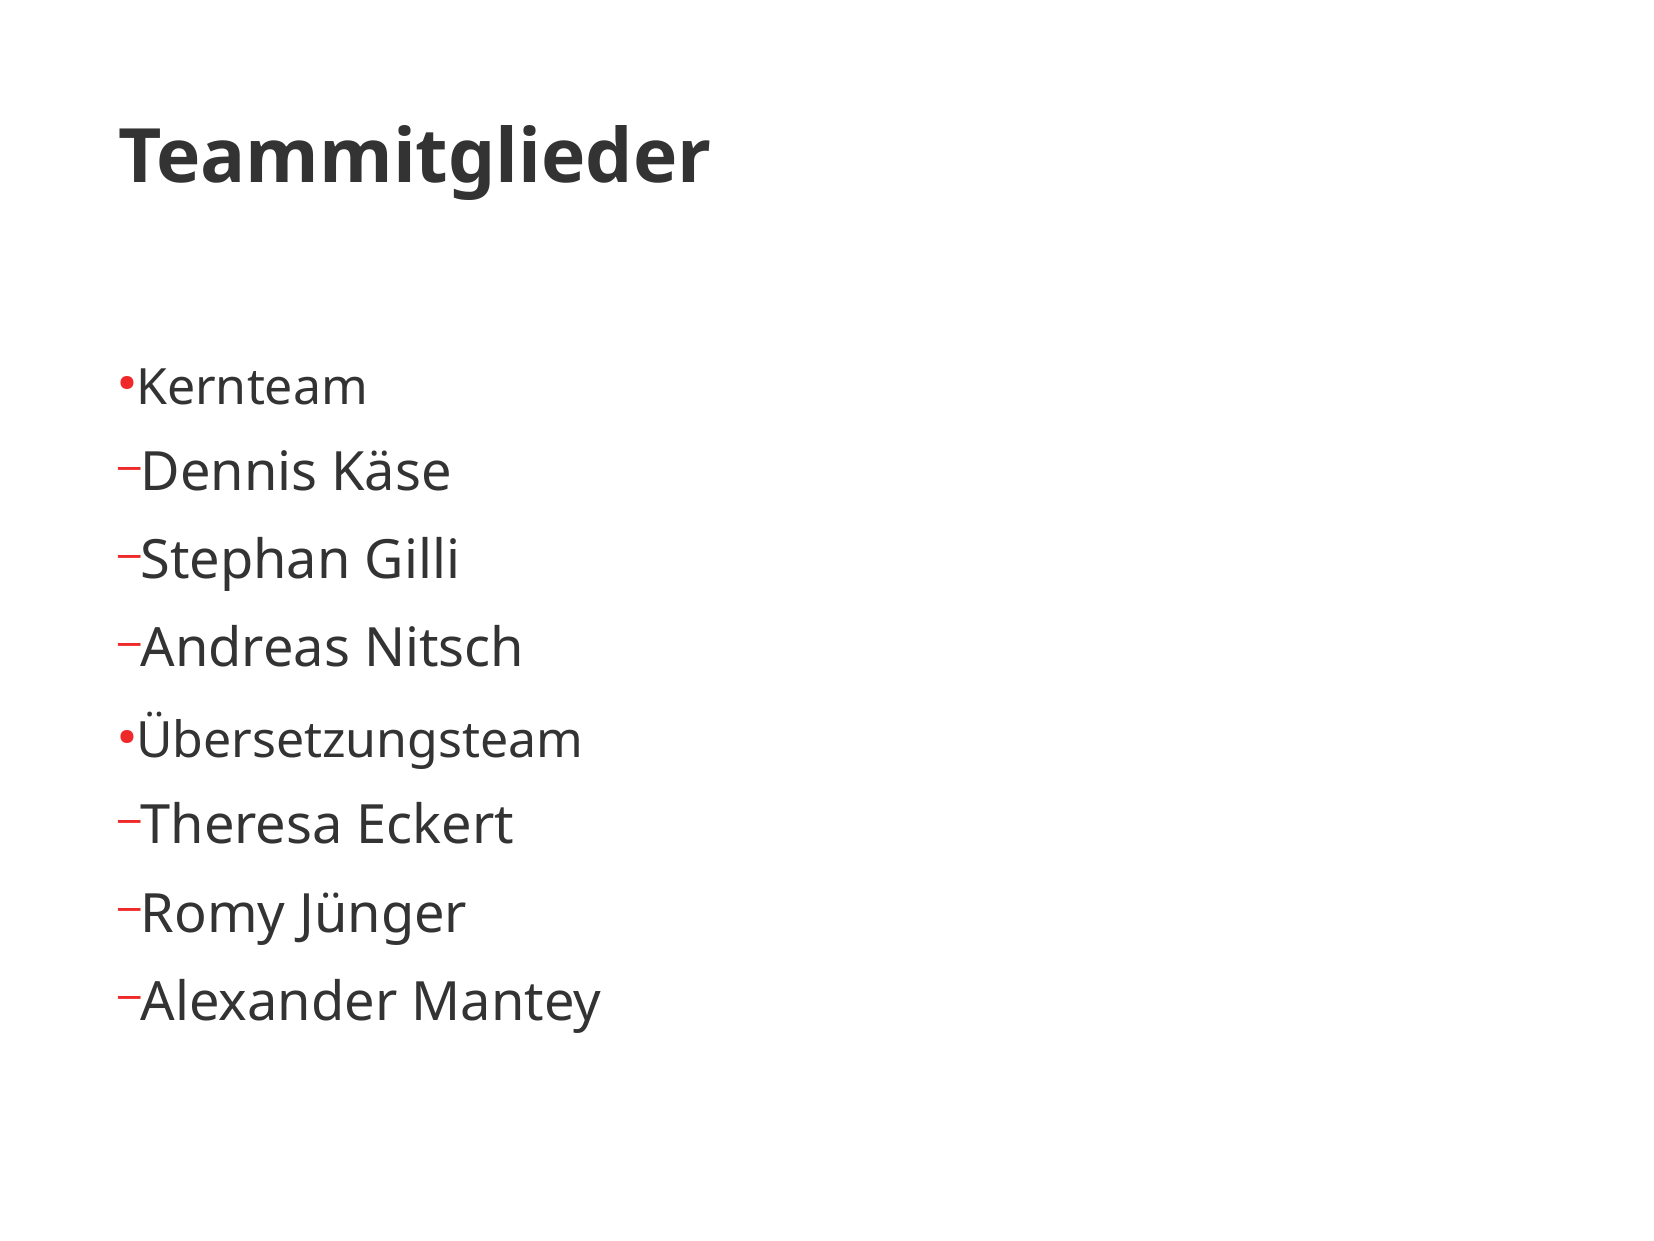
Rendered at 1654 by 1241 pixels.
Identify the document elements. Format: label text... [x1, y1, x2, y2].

title Teammitglieder [118, 49, 1571, 257]
list Kernteam Dennis Käse Stephan Gilli Andreas Nitsch Übersetzungsteam Theresa Eckert Romy Jünger Alexander Mantey [118, 354, 1536, 1074]
